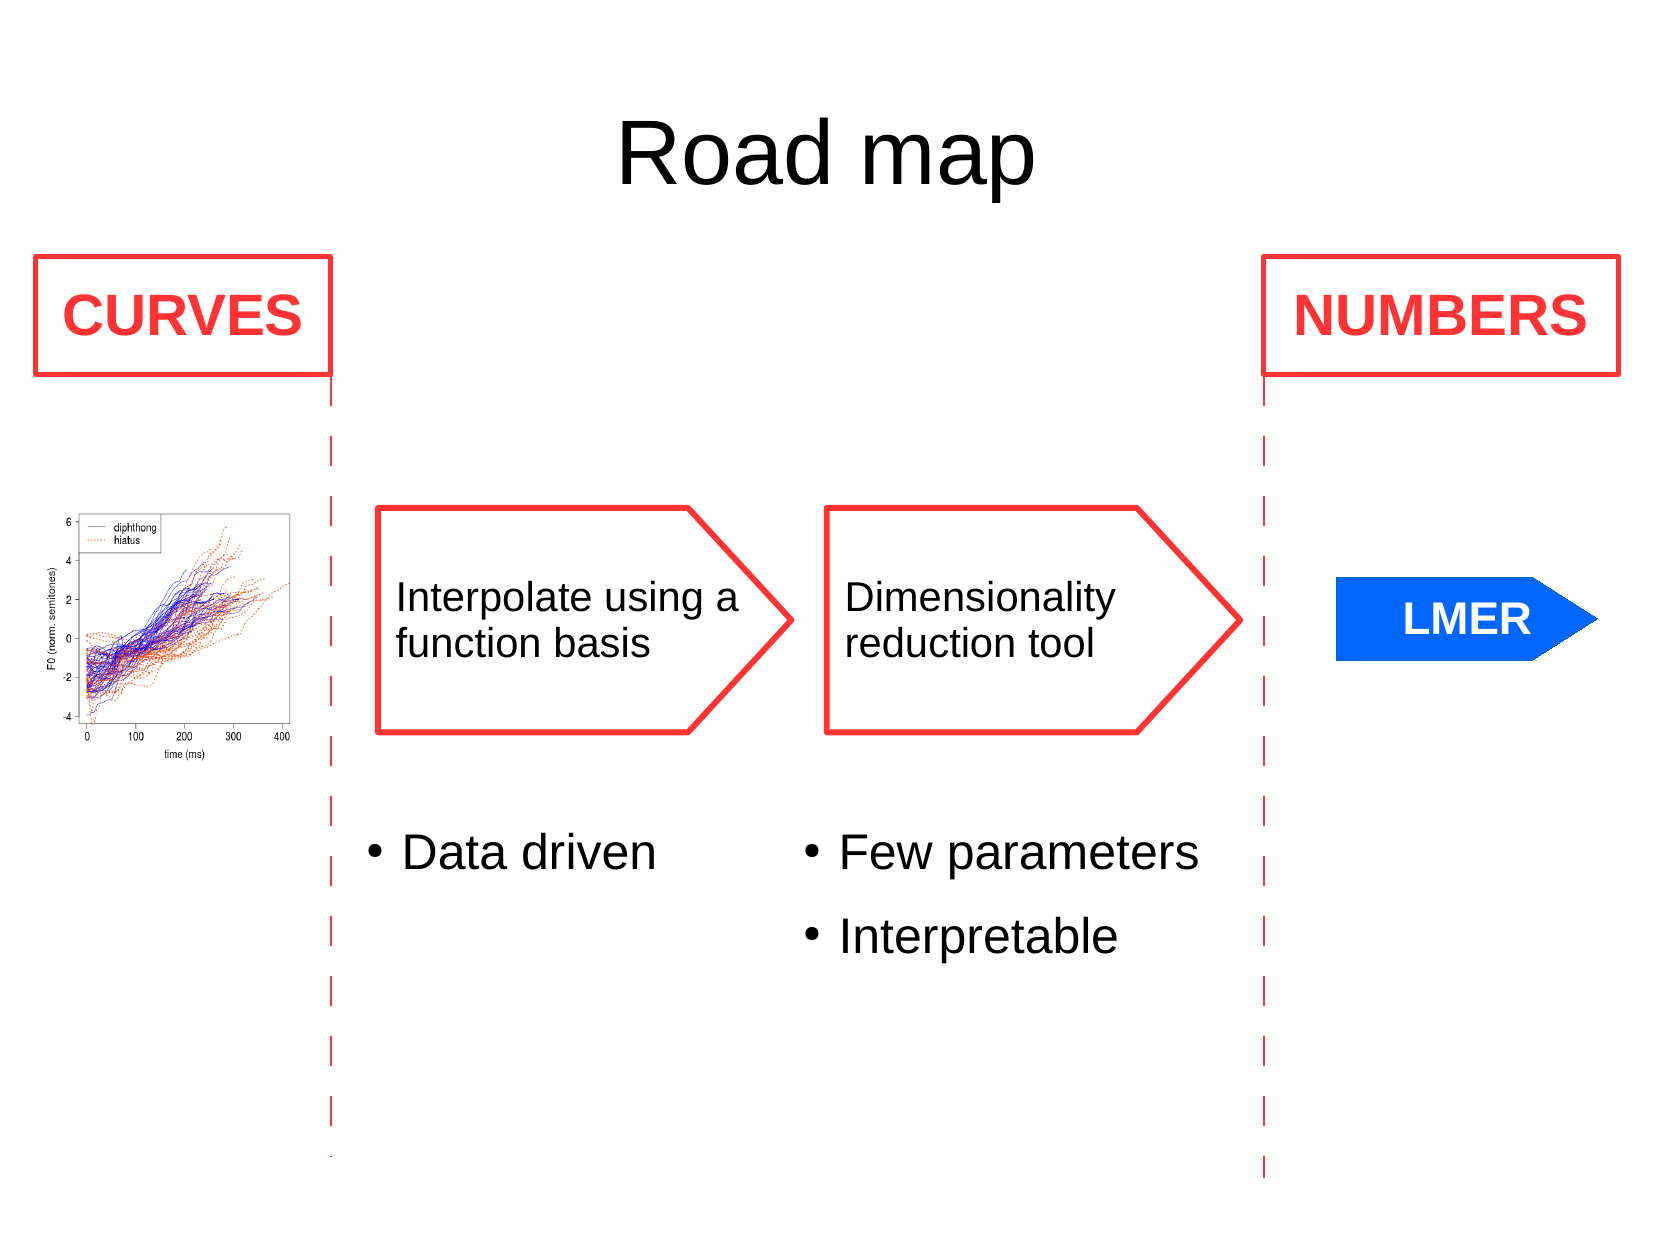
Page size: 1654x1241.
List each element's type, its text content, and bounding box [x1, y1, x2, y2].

text_box Dimensionality reduction tool [826, 507, 1241, 733]
text_box CURVES [35, 256, 331, 375]
text_box NUMBERS [1263, 256, 1619, 375]
text_box Interpolate using a function basis [377, 507, 792, 733]
picture [47, 507, 296, 768]
text_box LMER [1336, 577, 1598, 661]
text_box Data driven [366, 791, 803, 886]
title Road map [82, 49, 1571, 257]
text_box Few parameters Interpretable [803, 791, 1241, 969]
